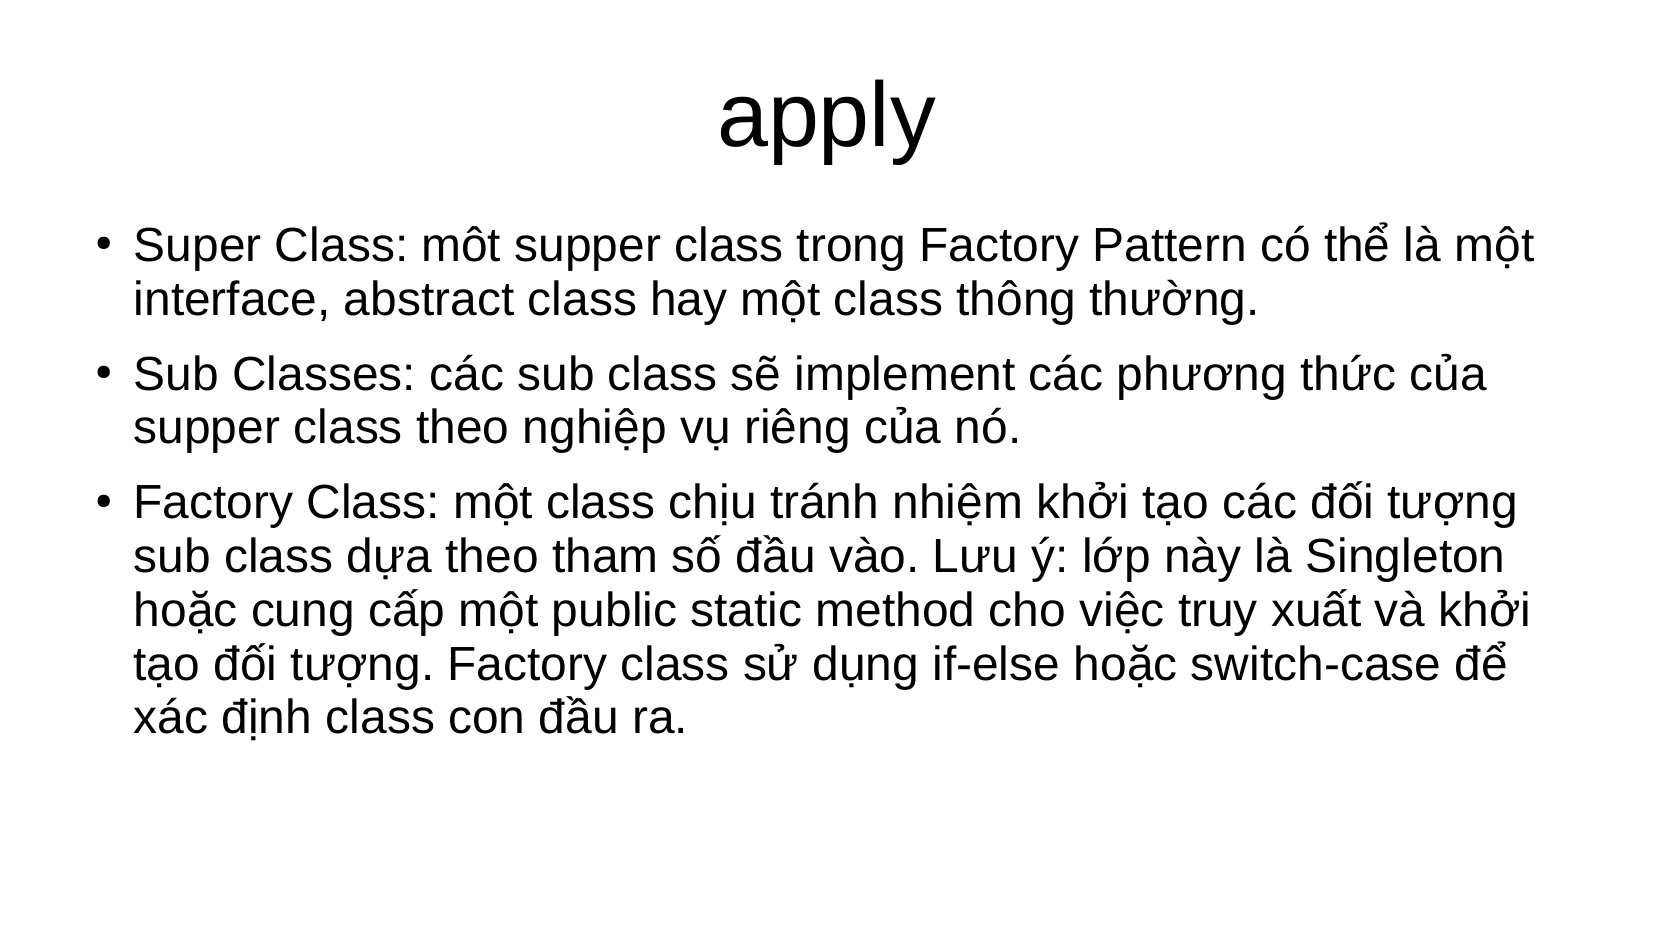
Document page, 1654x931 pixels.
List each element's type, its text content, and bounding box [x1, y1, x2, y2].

list Super Class: môt supper class trong Factory Pattern có thể là một interface, abstract class hay một class thông thường. Sub Classes: các sub class sẽ implement các phương thức của supper class theo nghiệp vụ riêng của nó. Factory Class: một class chịu tránh nhiệm khởi tạo các đối tượng sub class dựa theo tham số đầu vào. Lưu ý: lớp này là Singleton hoặc cung cấp một public static method cho việc truy xuất và khởi tạo đối tượng. Factory class sử dụng if-else hoặc switch-case để xác định class con đầu ra. [82, 217, 1571, 758]
title apply [82, 37, 1571, 193]
